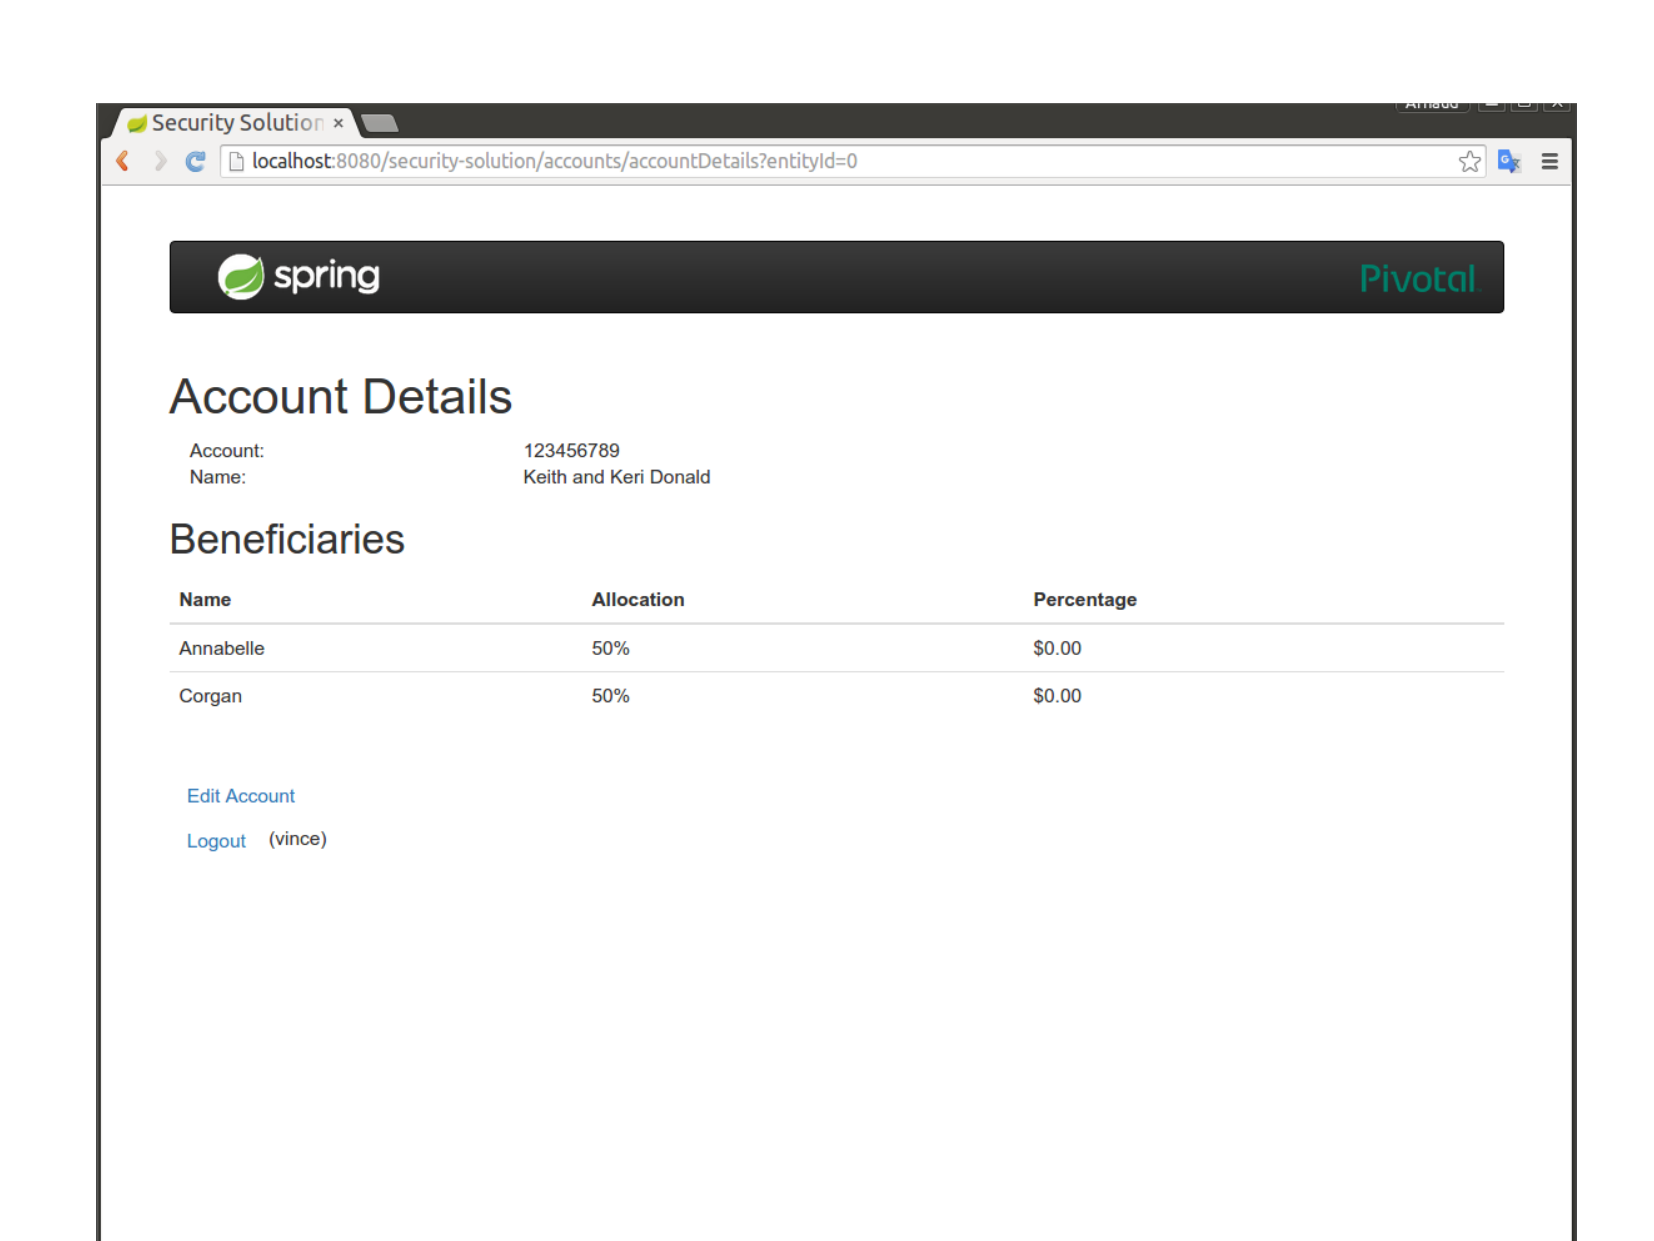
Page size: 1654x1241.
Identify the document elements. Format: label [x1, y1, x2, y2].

picture [96, 87, 1577, 1241]
